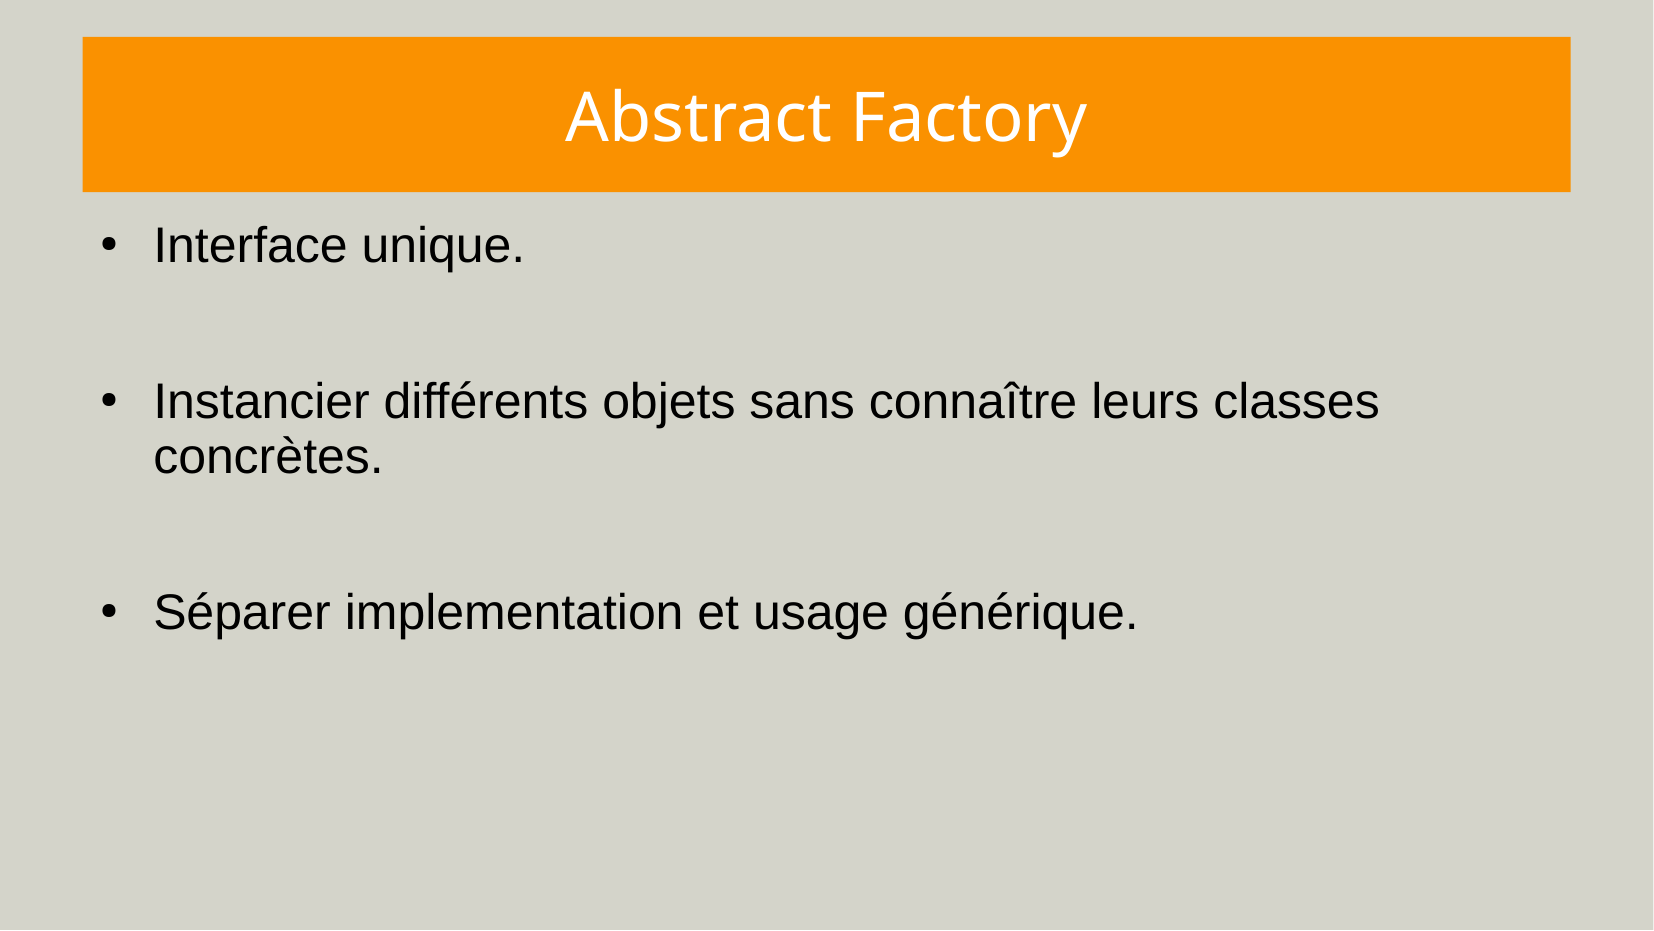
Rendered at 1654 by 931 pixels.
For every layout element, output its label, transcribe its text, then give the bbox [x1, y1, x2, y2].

title Abstract Factory [82, 36, 1571, 193]
list Interface unique. Instancier différents objets sans connaître leurs classes concrètes. Séparer implementation et usage générique. [82, 217, 1571, 757]
